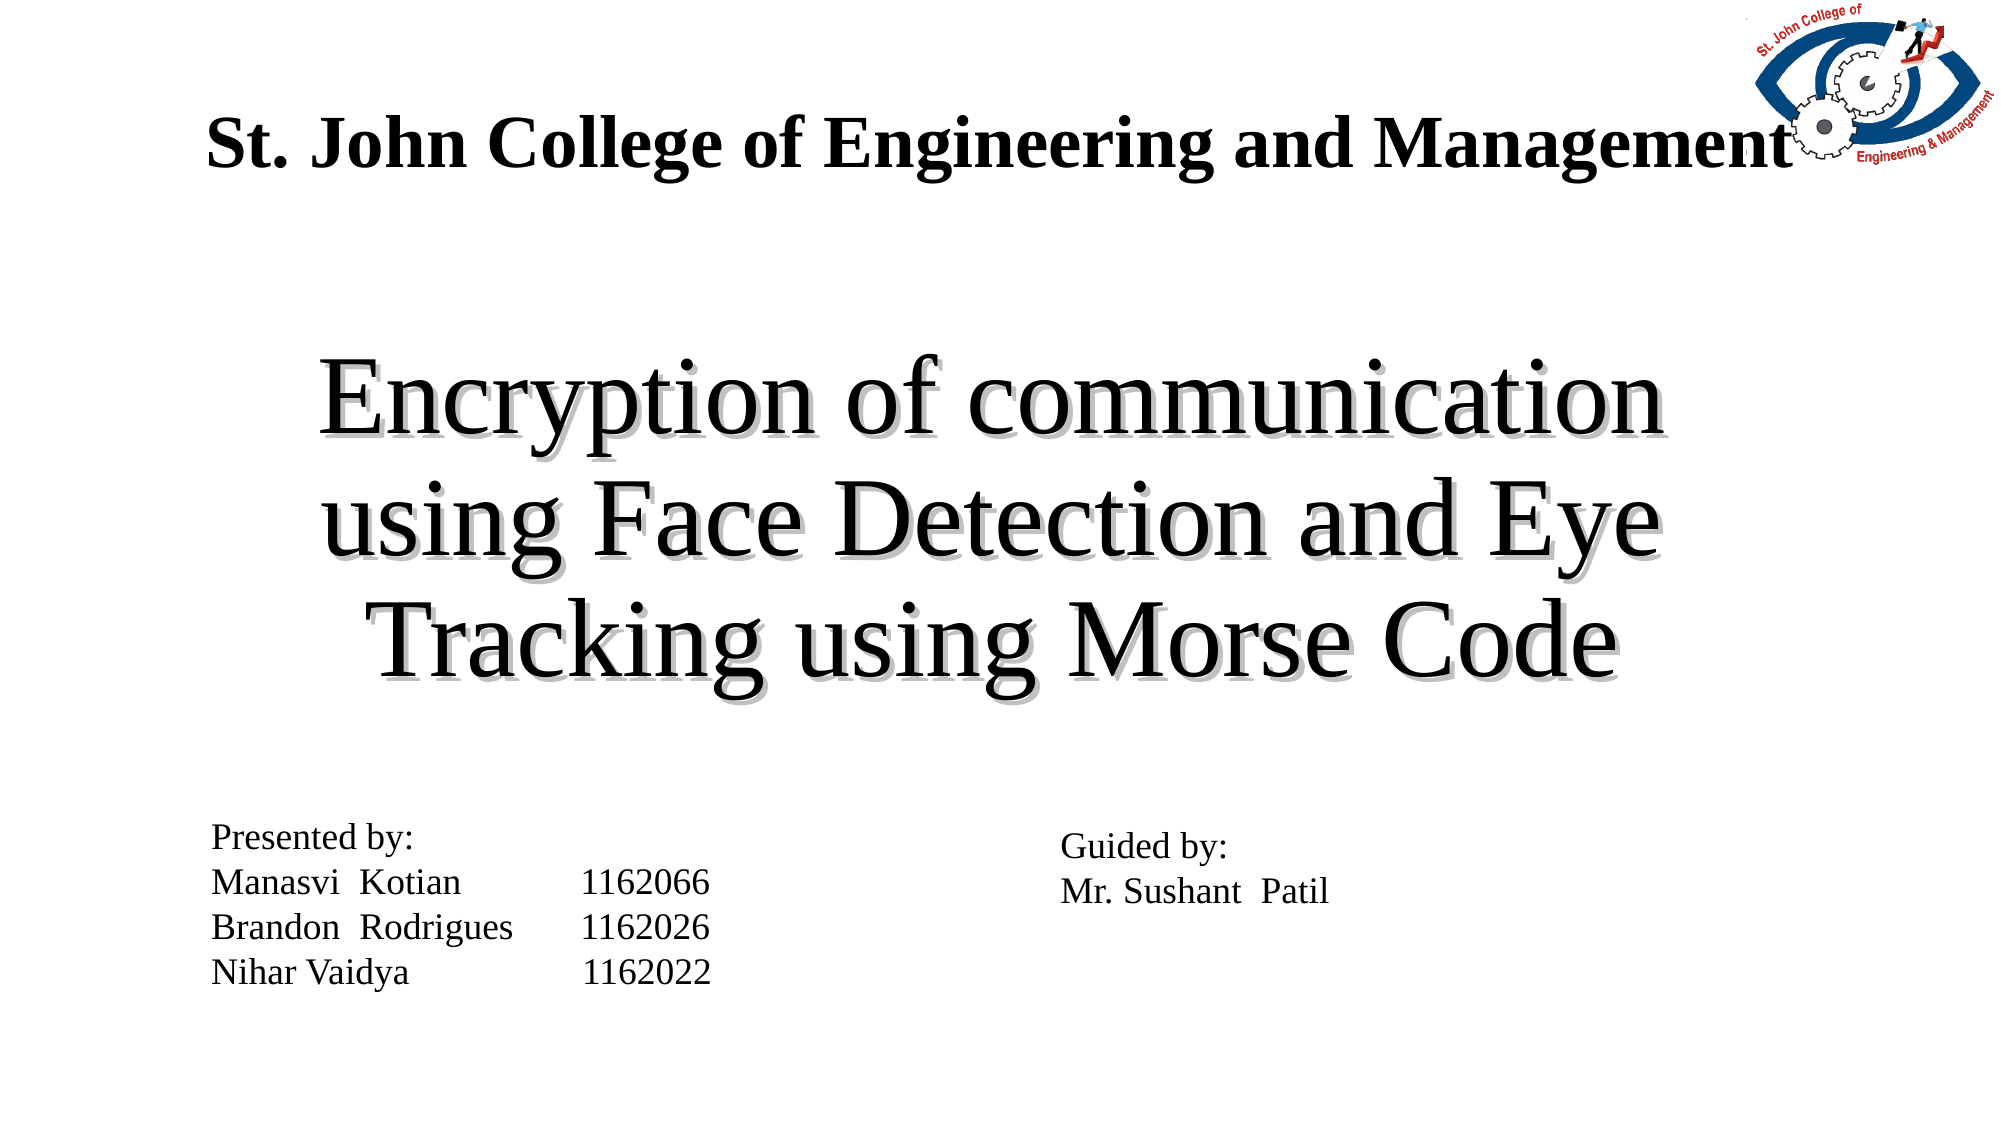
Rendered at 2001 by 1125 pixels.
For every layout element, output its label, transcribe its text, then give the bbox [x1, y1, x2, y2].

text_box St. John College of Engineering and Management [48, 85, 1896, 191]
text_box Presented by: Manasvi Kotian 1162066 Brandon Rodrigues 1162026 Nihar Vaidya 1162022 [196, 804, 1167, 1045]
text_box Guided by: Mr. Sushant Patil [1045, 813, 1895, 964]
picture [1746, 0, 2000, 168]
title Encryption of communication using Face Detection and Eye Tracking using Morse Code [224, 191, 1760, 709]
